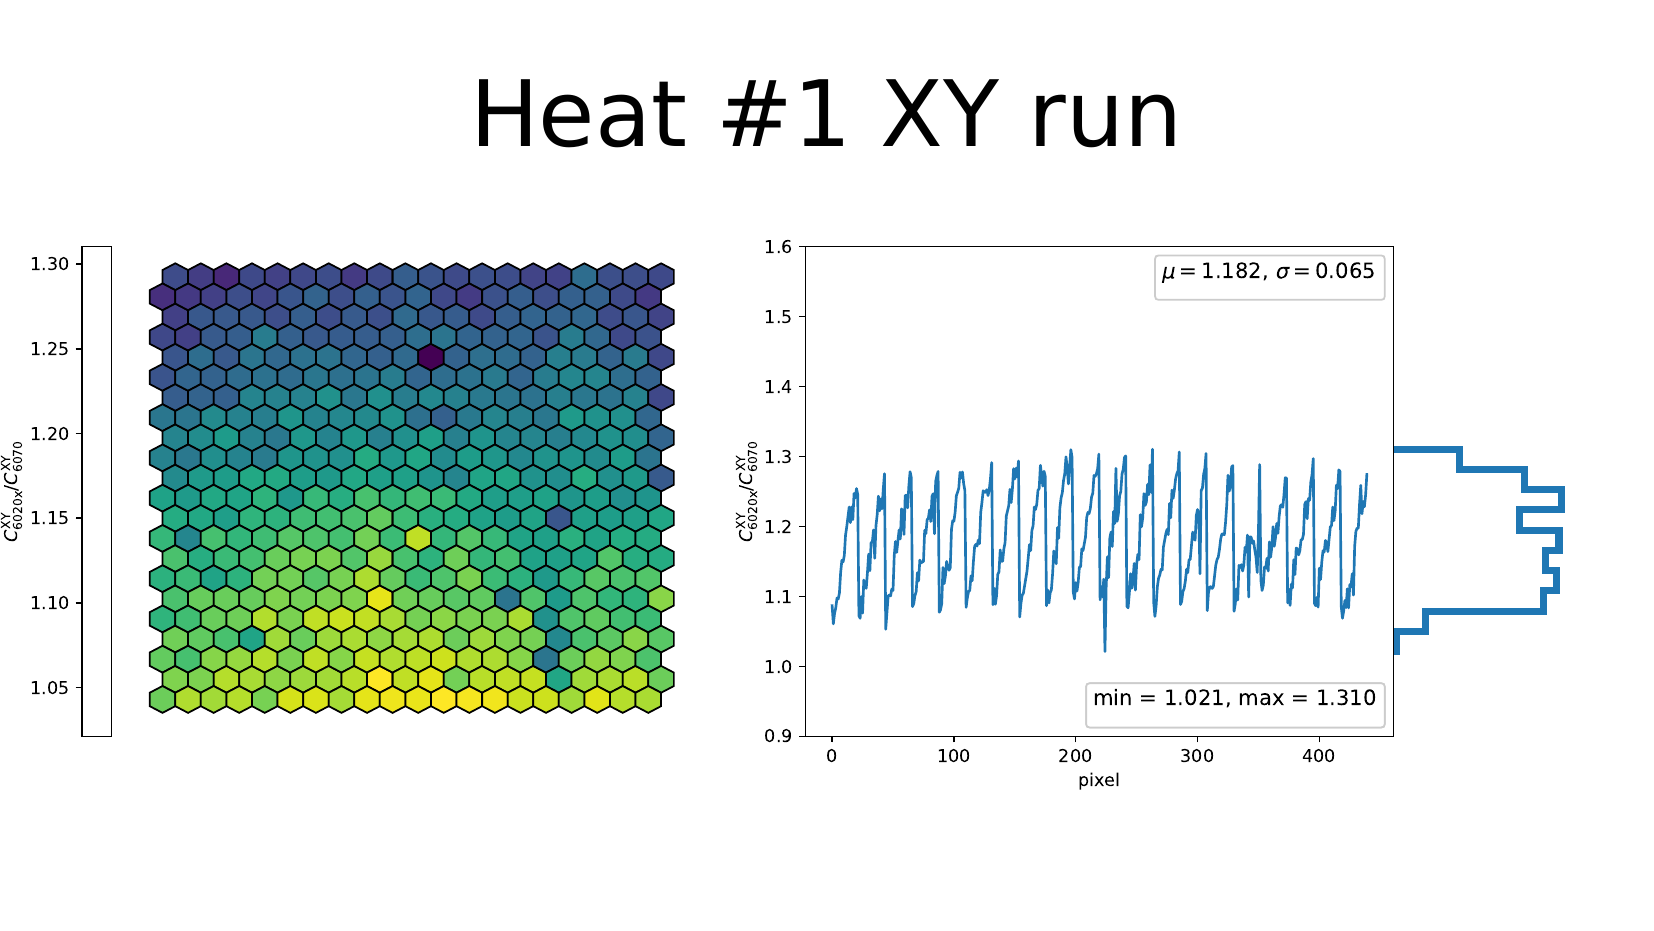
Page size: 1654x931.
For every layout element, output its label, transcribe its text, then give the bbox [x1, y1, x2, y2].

picture [0, 170, 1653, 807]
title Heat #1 XY run [82, 37, 1571, 170]
